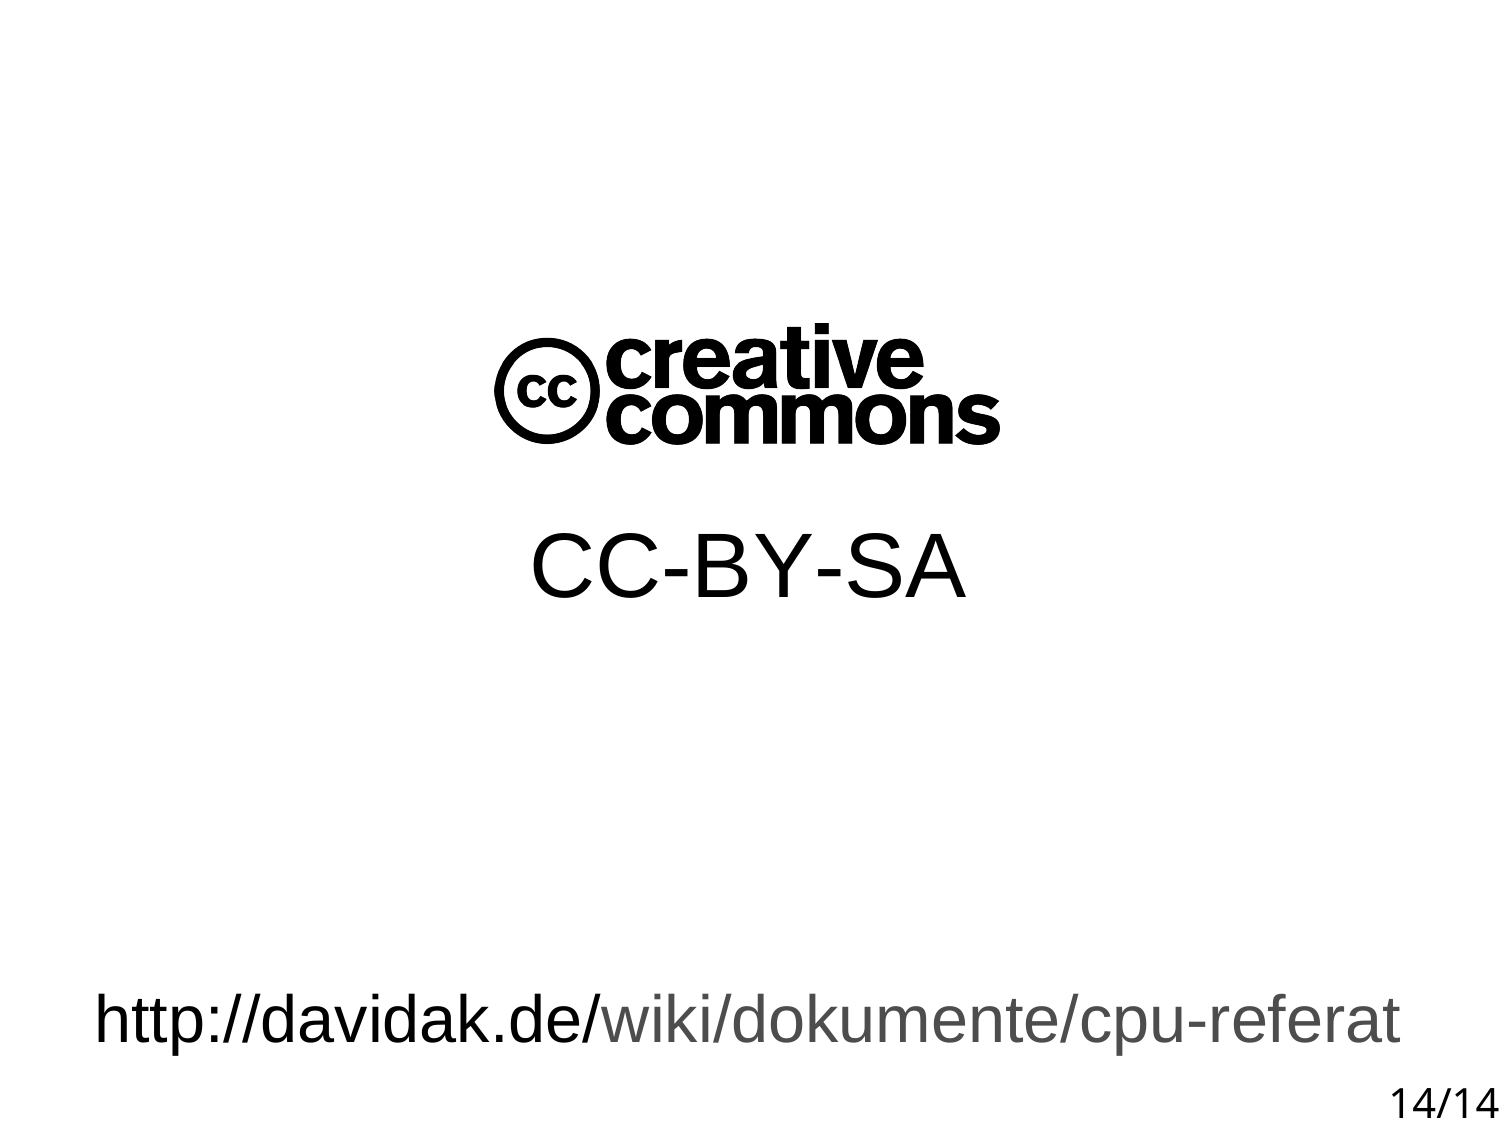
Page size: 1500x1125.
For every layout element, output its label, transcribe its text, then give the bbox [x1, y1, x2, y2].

picture [494, 323, 1000, 445]
title CC-BY-SA [110, 440, 1386, 682]
subtitle http://davidak.de/wiki/dokumente/cpu-referat [68, 968, 1428, 1071]
